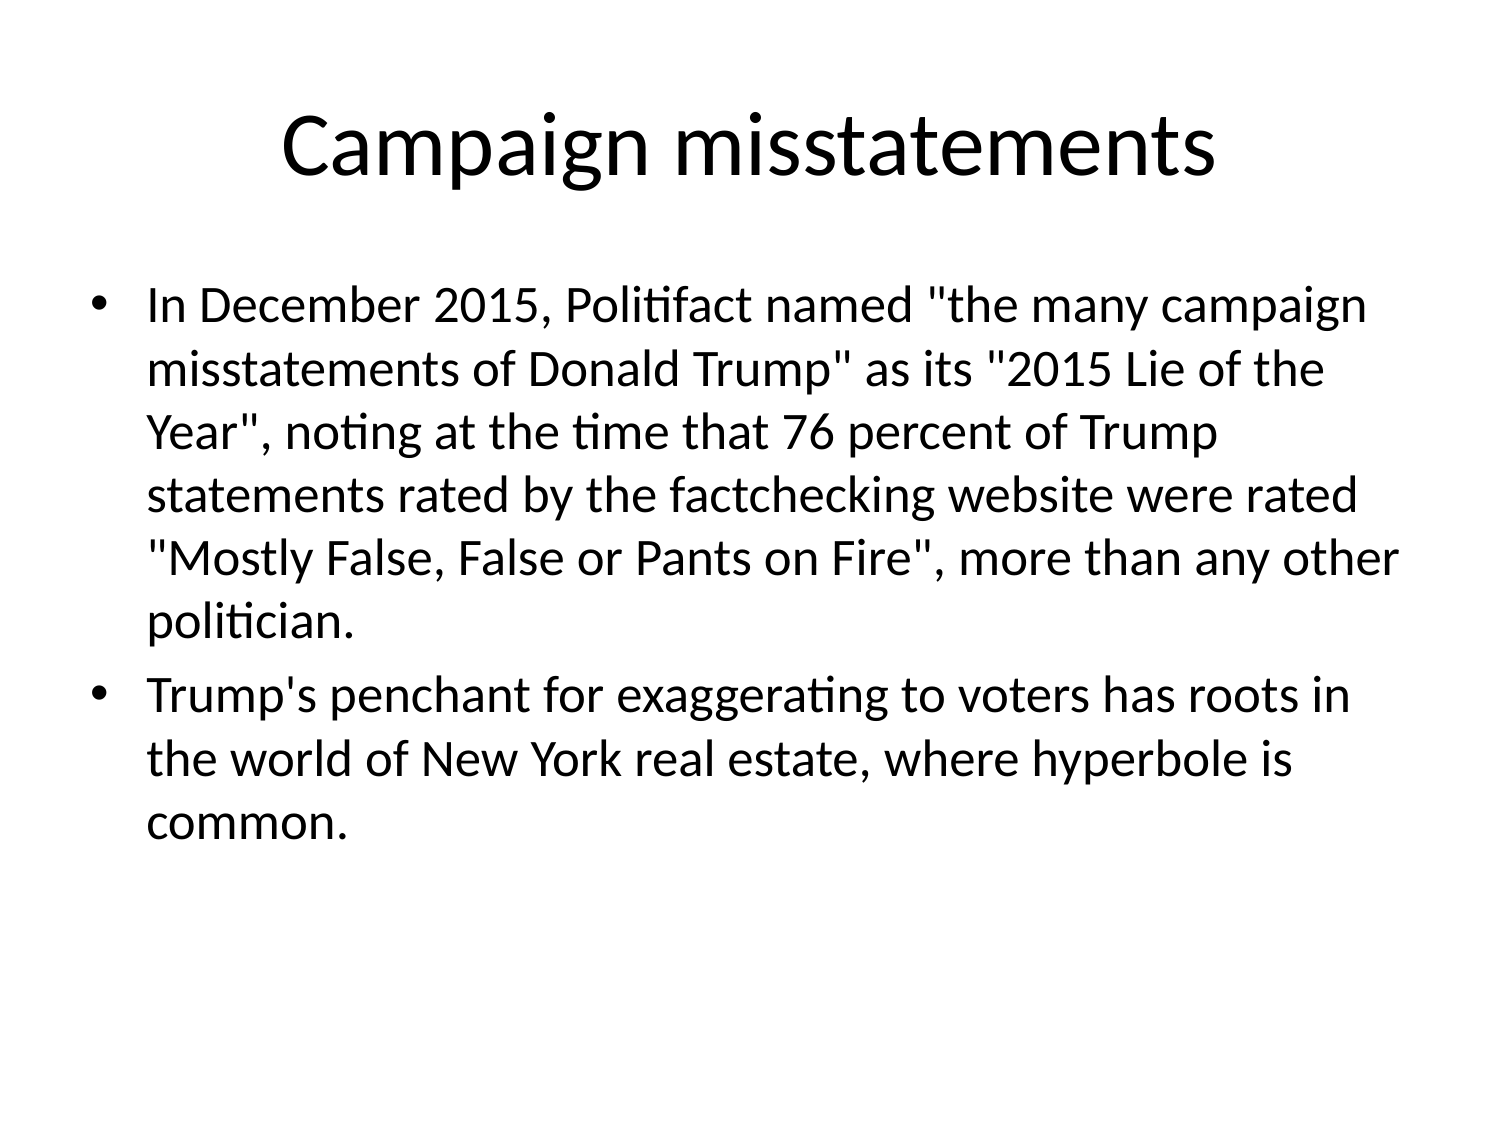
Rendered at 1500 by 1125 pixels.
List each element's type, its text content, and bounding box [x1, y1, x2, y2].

list In December 2015, Politifact named "the many campaign misstatements of Donald Trump" as its "2015 Lie of the Year", noting at the time that 76 percent of Trump statements rated by the factchecking website were rated "Mostly False, False or Pants on Fire", more than any other politician. Trump's penchant for exaggerating to voters has roots in the world of New York real estate, where hyperbole is common. [75, 262, 1425, 1005]
title Campaign misstatements [75, 45, 1425, 233]
